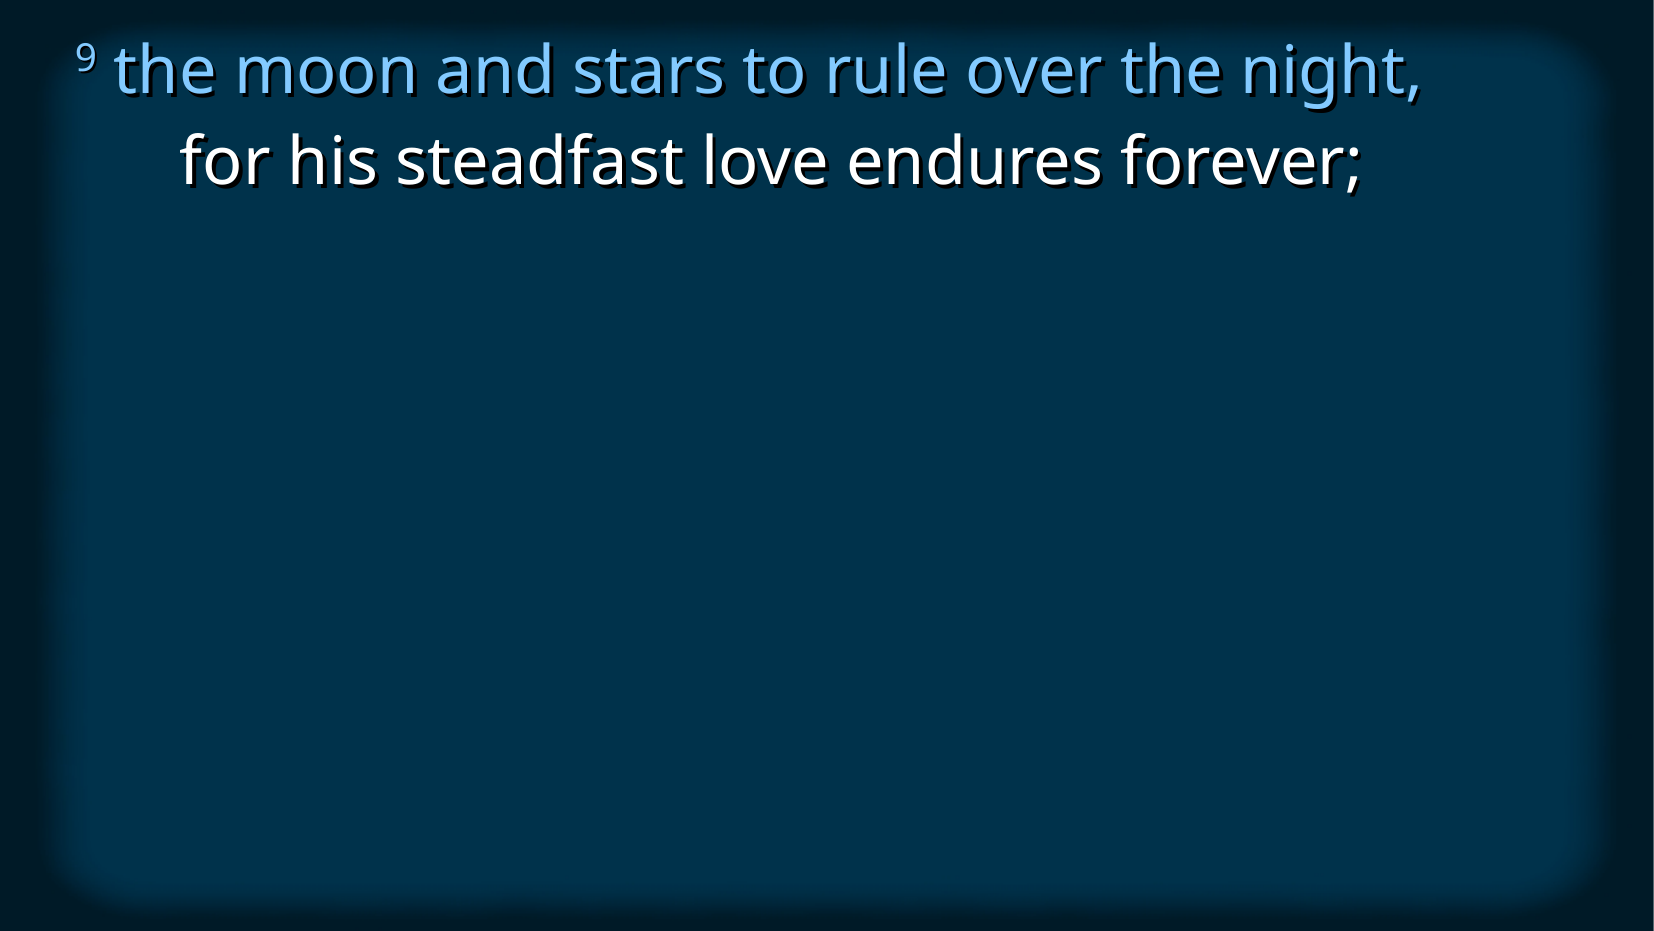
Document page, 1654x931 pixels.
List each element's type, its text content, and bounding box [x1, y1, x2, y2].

picture [0, 0, 1654, 931]
text_box 9 the moon and stars to rule over the night, for his steadfast love endures forever; [60, 15, 1606, 226]
